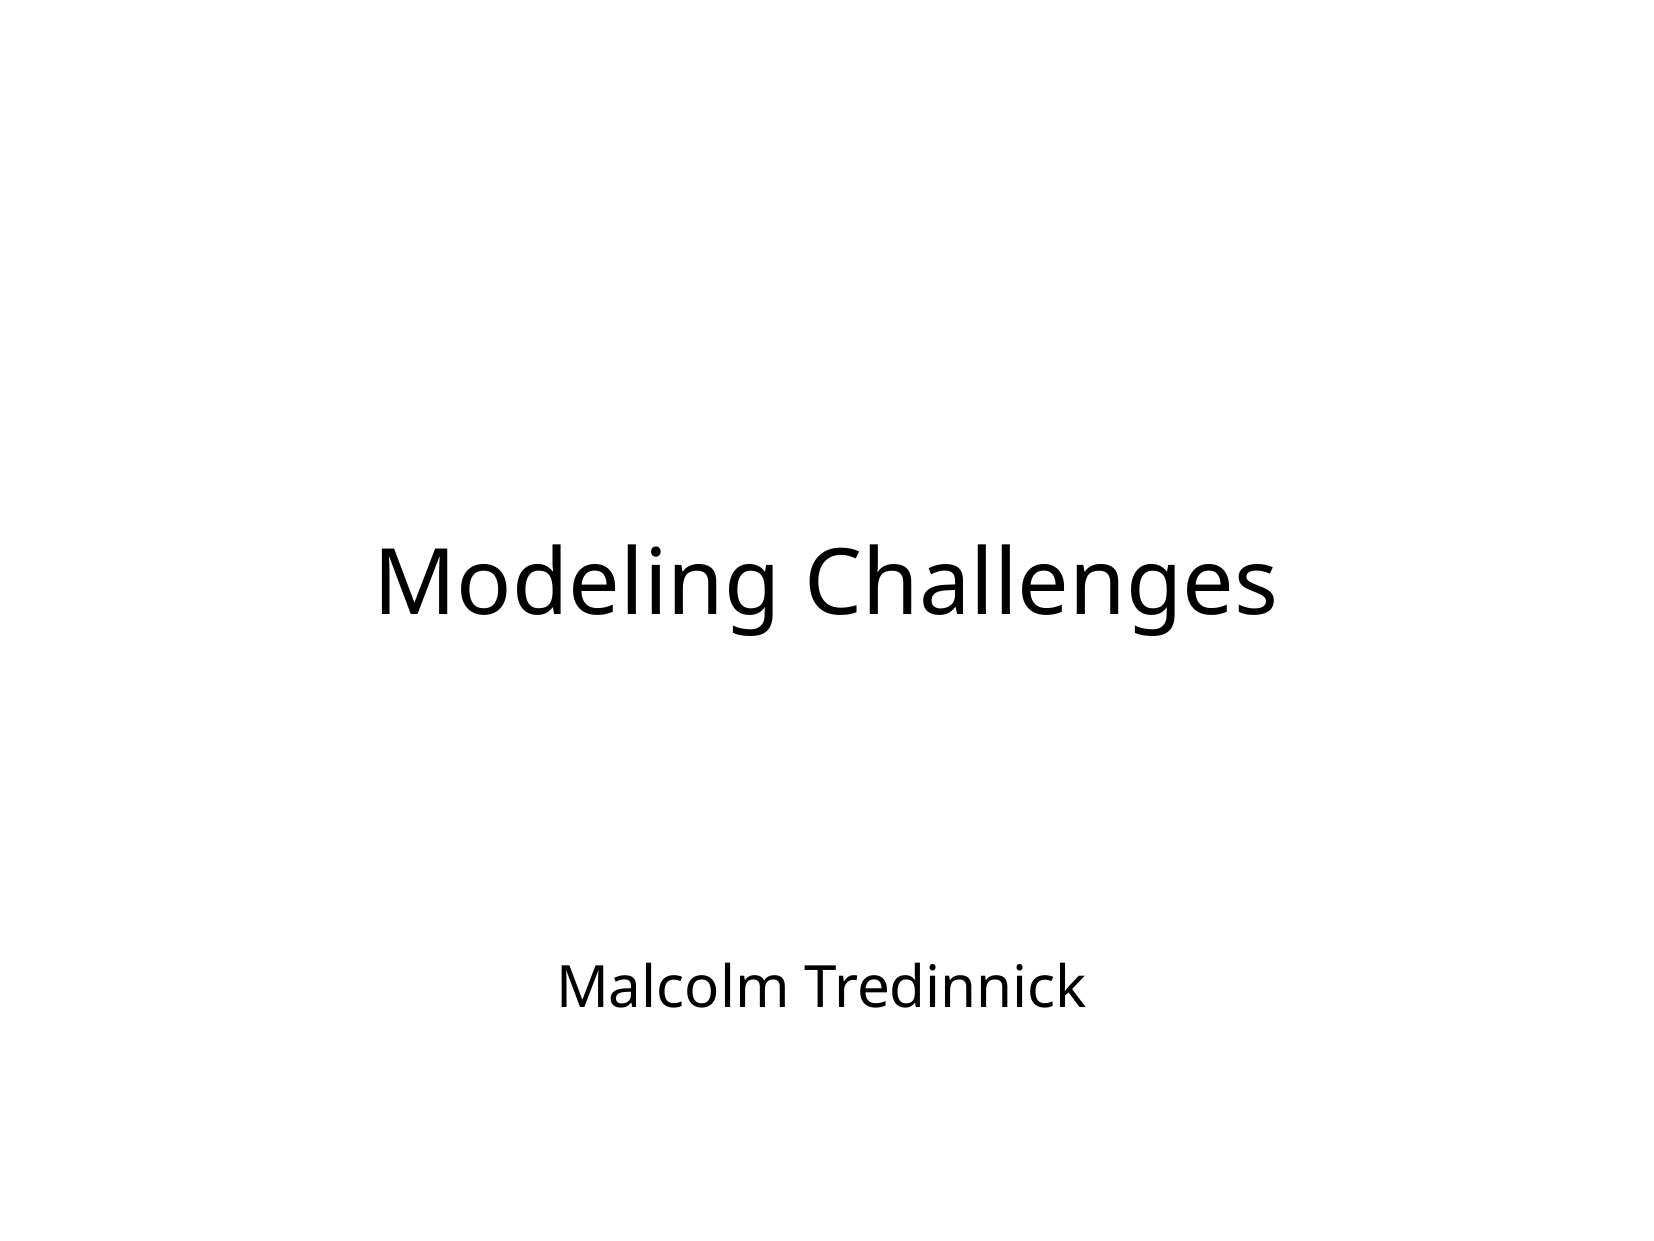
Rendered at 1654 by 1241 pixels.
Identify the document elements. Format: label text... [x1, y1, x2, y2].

subtitle Modeling Challenges [82, 56, 1571, 1102]
text_box Malcolm Tredinnick [541, 937, 1113, 1027]
